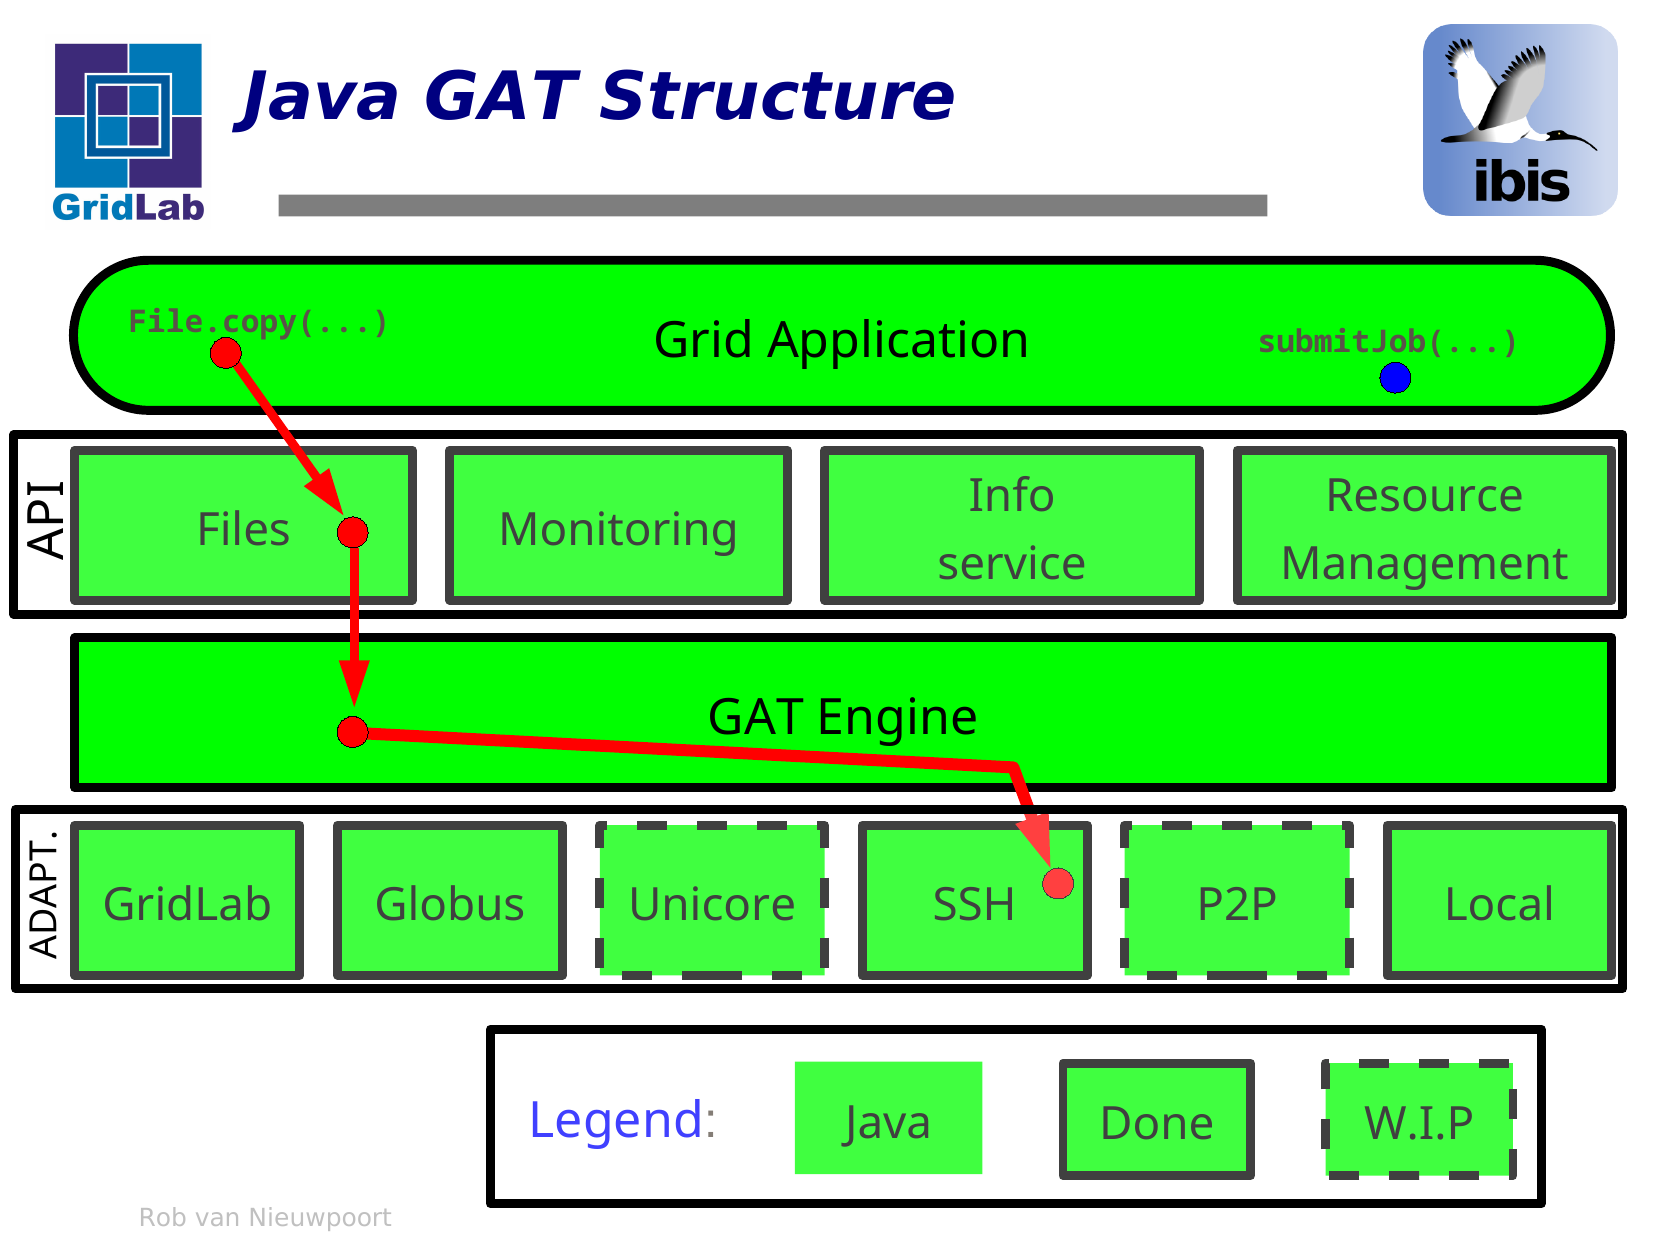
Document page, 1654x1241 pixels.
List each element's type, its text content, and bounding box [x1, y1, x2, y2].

text_box ADAPT. [12, 806, 83, 985]
text_box [490, 1029, 1542, 1204]
text_box GAT Engine [74, 637, 1612, 788]
text_box File.copy(...) [128, 295, 392, 332]
text_box API [4, 431, 76, 610]
text_box [15, 809, 1623, 989]
picture [45, 34, 211, 230]
title Java GAT Structure [243, 0, 1280, 187]
text_box [210, 337, 242, 369]
text_box [13, 434, 1623, 615]
text_box [1379, 362, 1411, 394]
text_box [337, 716, 369, 748]
text_box submitJob(...) [1257, 315, 1521, 352]
picture [1423, 24, 1618, 216]
text_box Grid Application [73, 260, 1611, 411]
